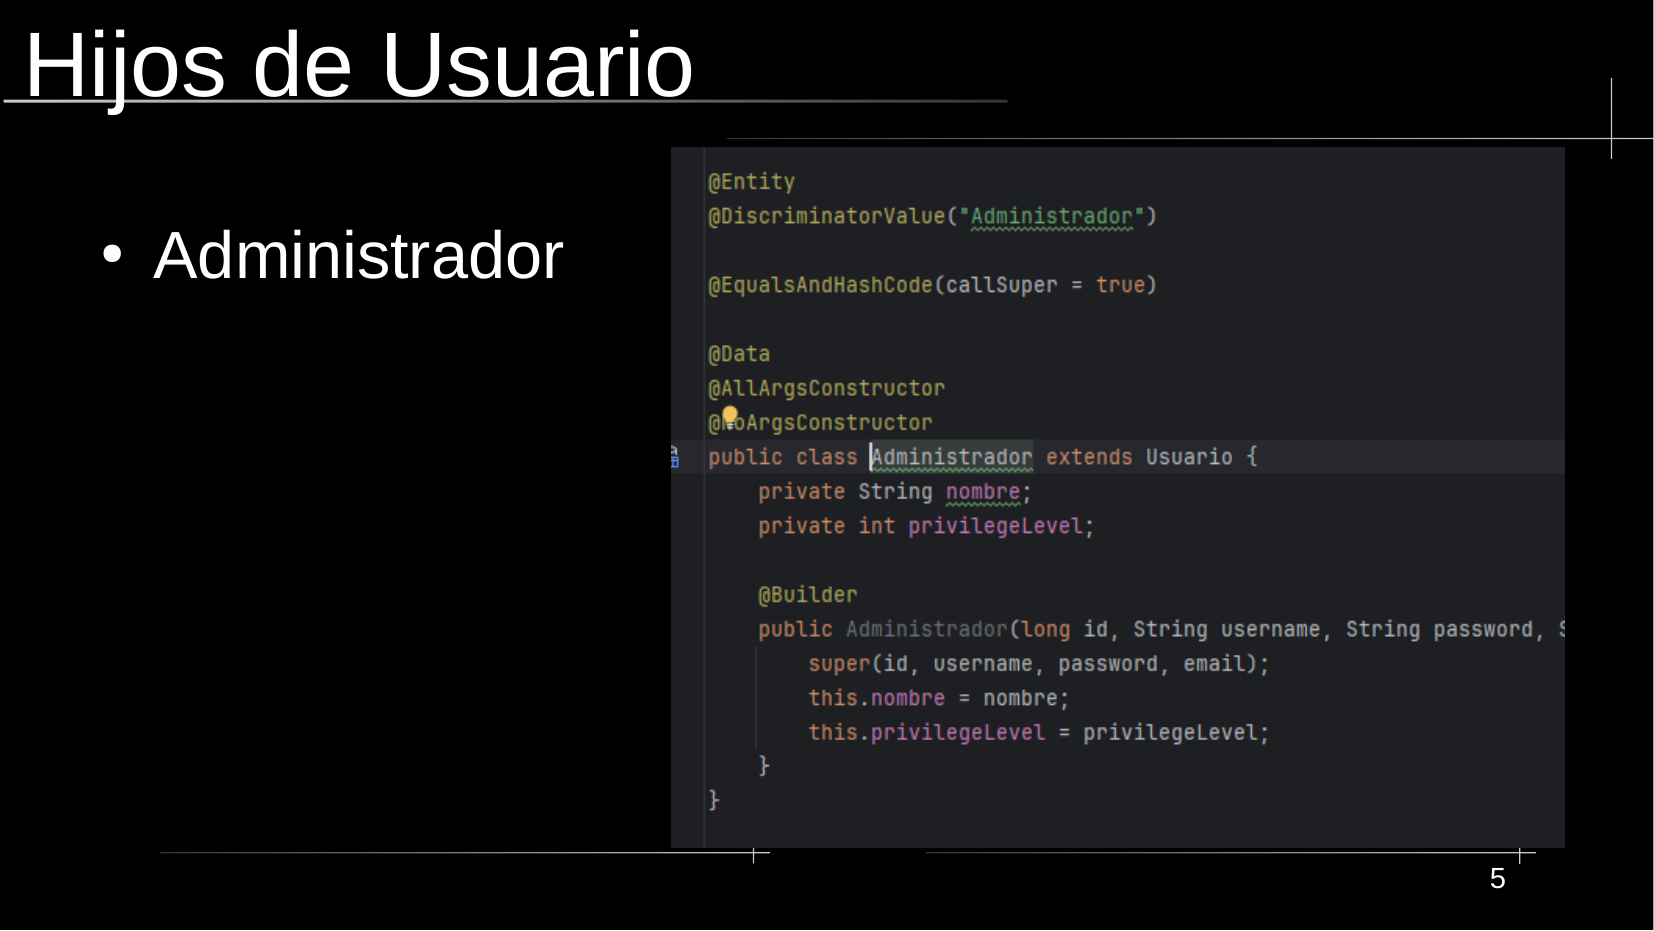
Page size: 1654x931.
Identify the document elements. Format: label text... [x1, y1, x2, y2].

picture [671, 147, 1565, 848]
list Administrador [82, 217, 671, 758]
list Administrador [1565, 217, 1571, 758]
title Hijos de Usuario [23, 11, 1589, 119]
